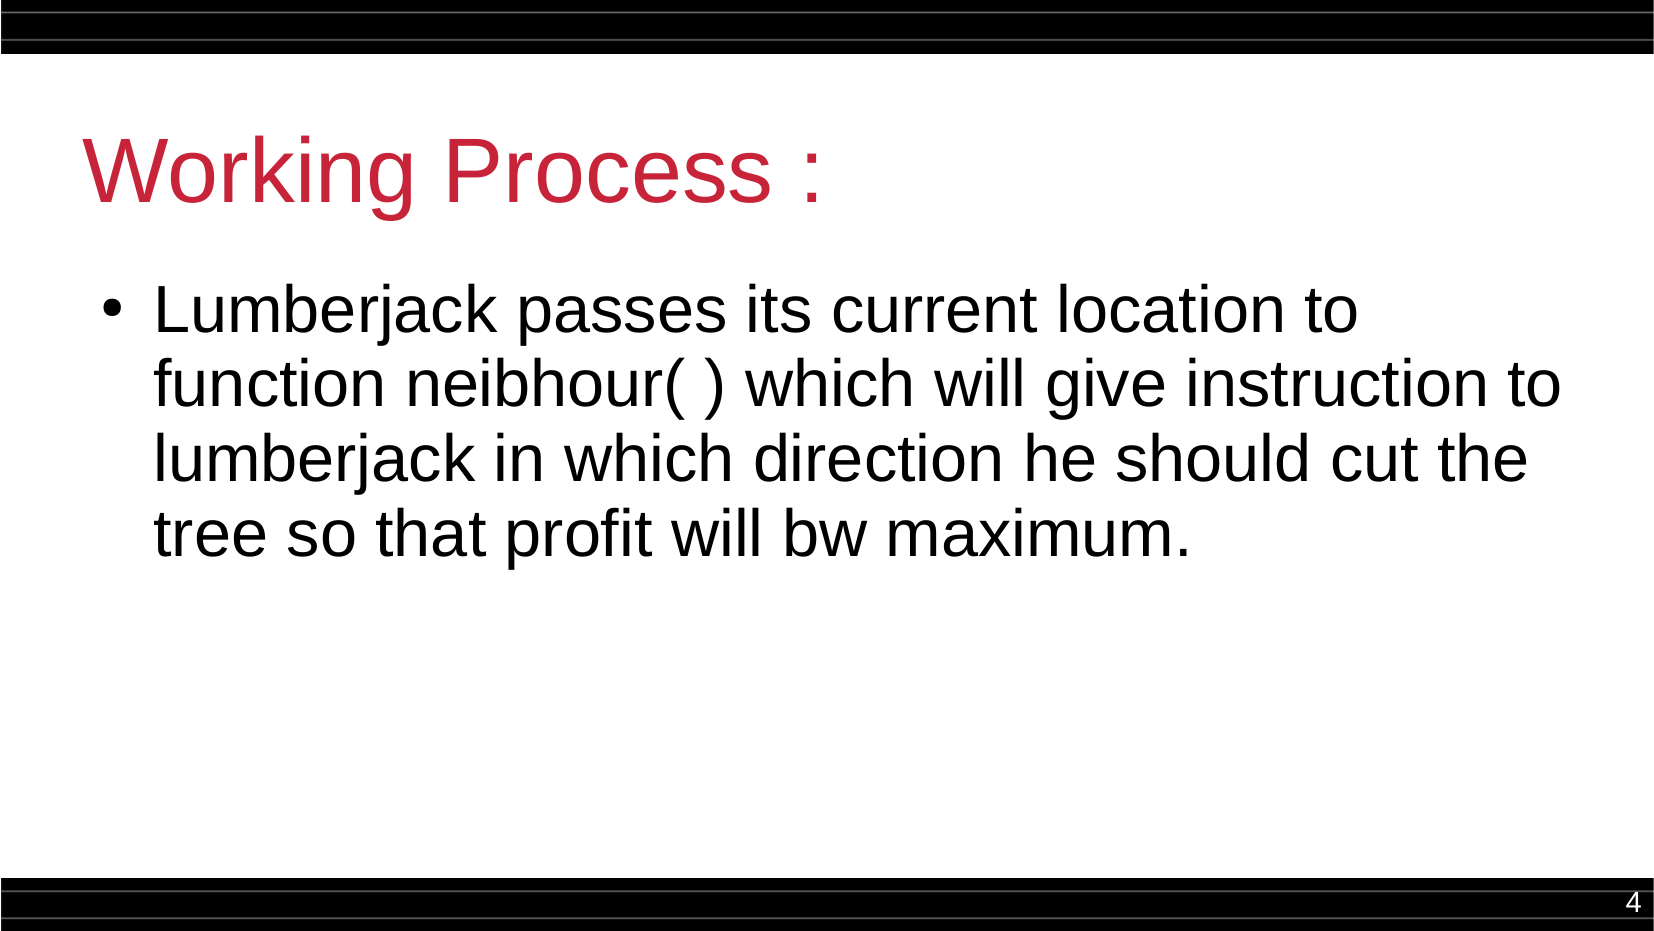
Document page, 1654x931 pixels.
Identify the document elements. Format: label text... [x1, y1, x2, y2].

picture [1, 0, 1654, 54]
title Working Process : [82, 92, 1571, 249]
list Lumberjack passes its current location to function neibhour( ) which will give instruction to lumberjack in which direction he should cut the tree so that profit will bw maximum. [82, 271, 1571, 758]
picture [1, 878, 1654, 931]
